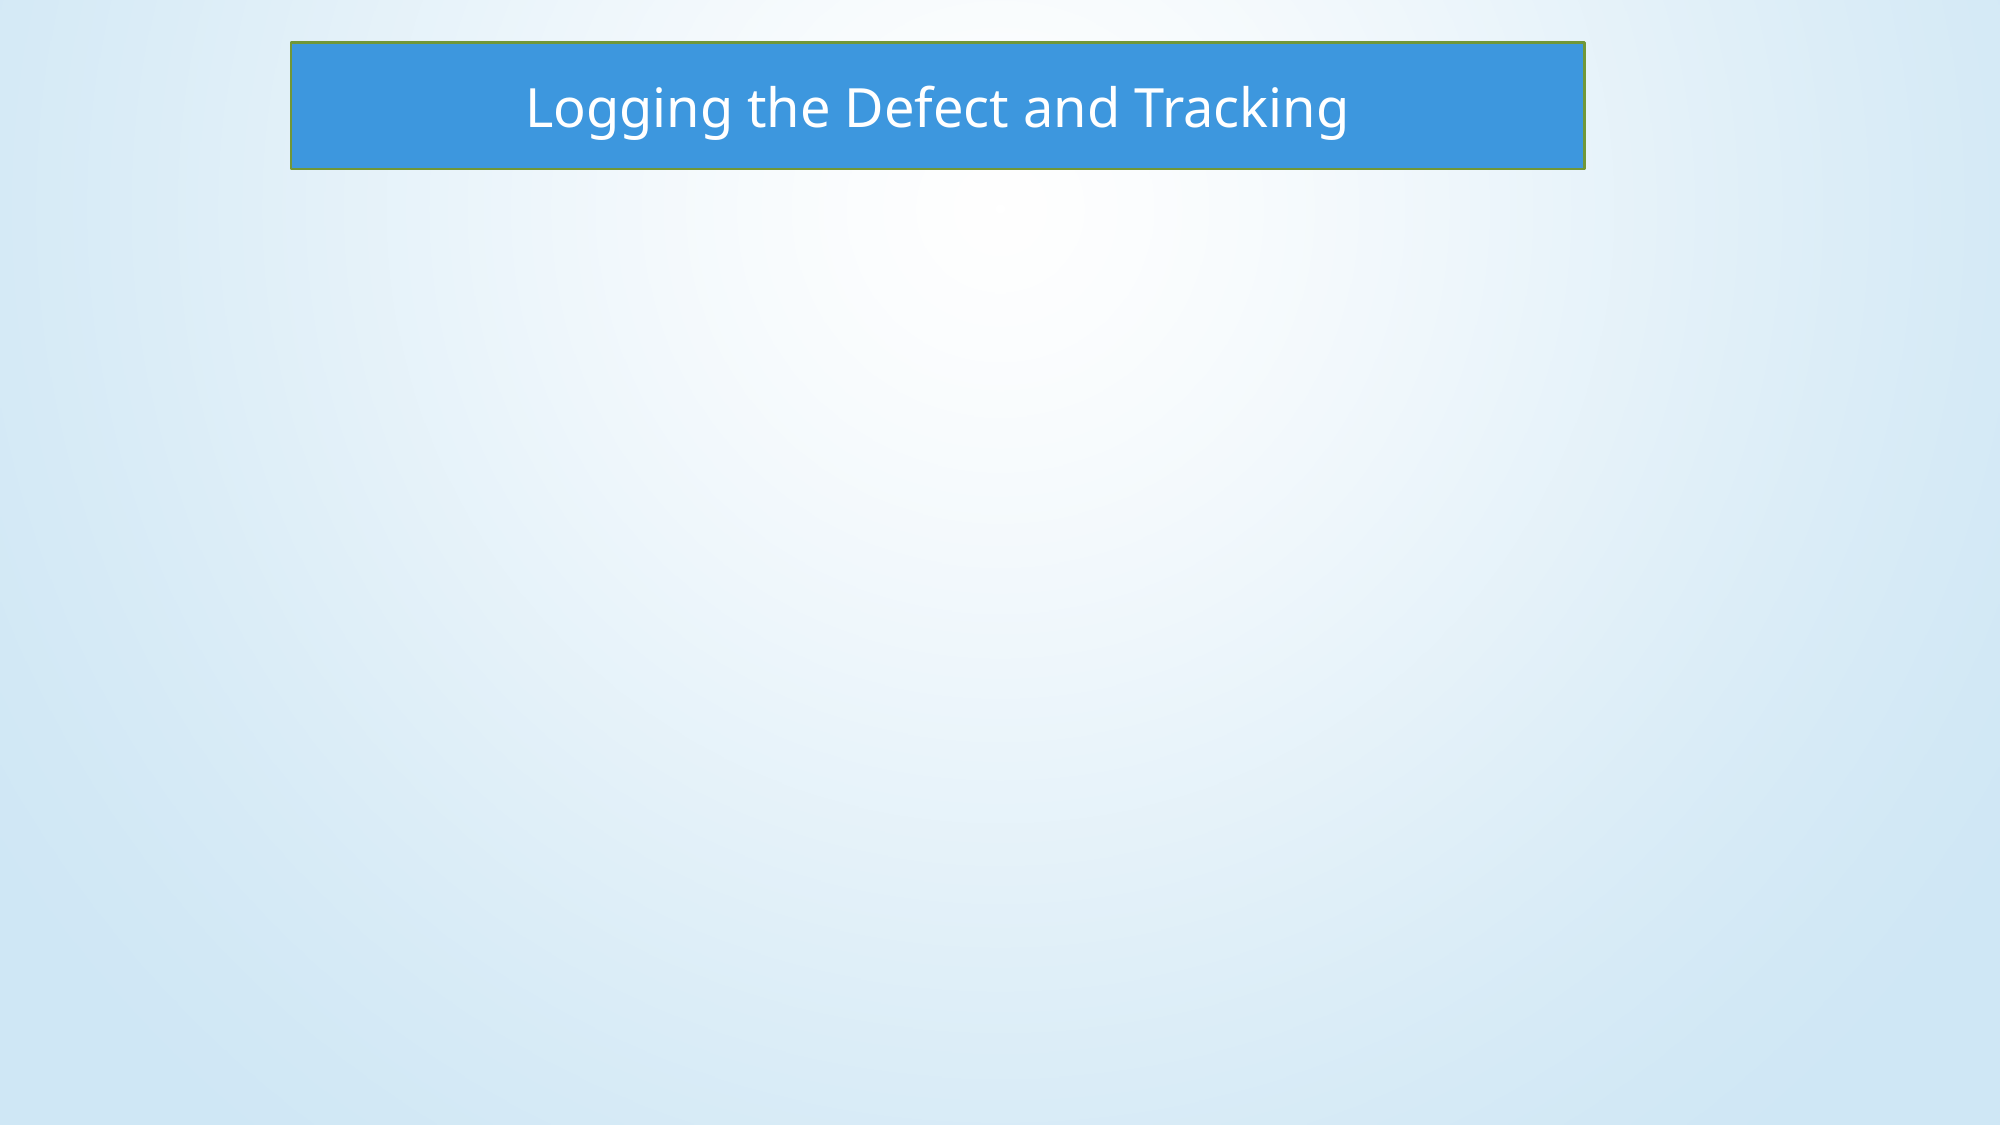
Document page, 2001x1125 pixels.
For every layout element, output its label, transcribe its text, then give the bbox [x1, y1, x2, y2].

picture [0, 0, 2000, 1125]
text_box Logging the Defect and Tracking [291, 42, 1585, 169]
